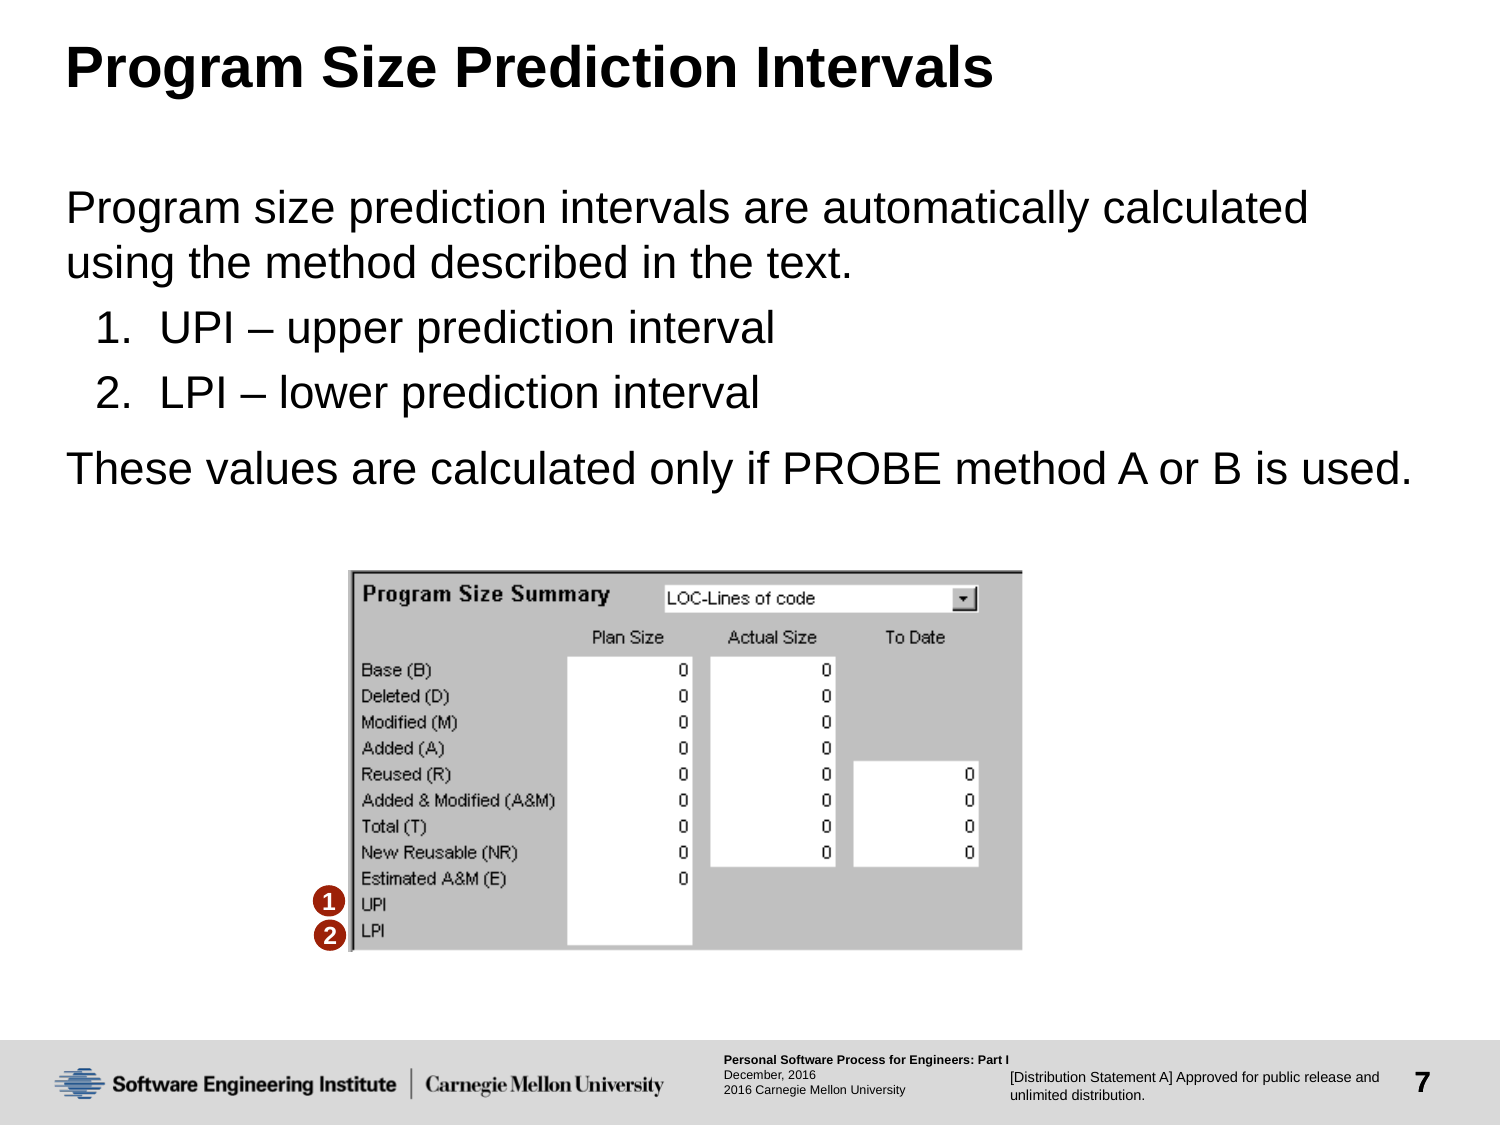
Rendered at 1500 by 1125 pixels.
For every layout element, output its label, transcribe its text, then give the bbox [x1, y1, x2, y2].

picture [312, 570, 1023, 953]
title Program Size Prediction Intervals [65, 37, 1313, 148]
picture [46, 1061, 673, 1104]
list Program size prediction intervals are automatically calculated using the method described in the text. UPI – upper prediction interval LPI – lower prediction interval These values are calculated only if PROBE method A or B is used. [65, 177, 1431, 539]
